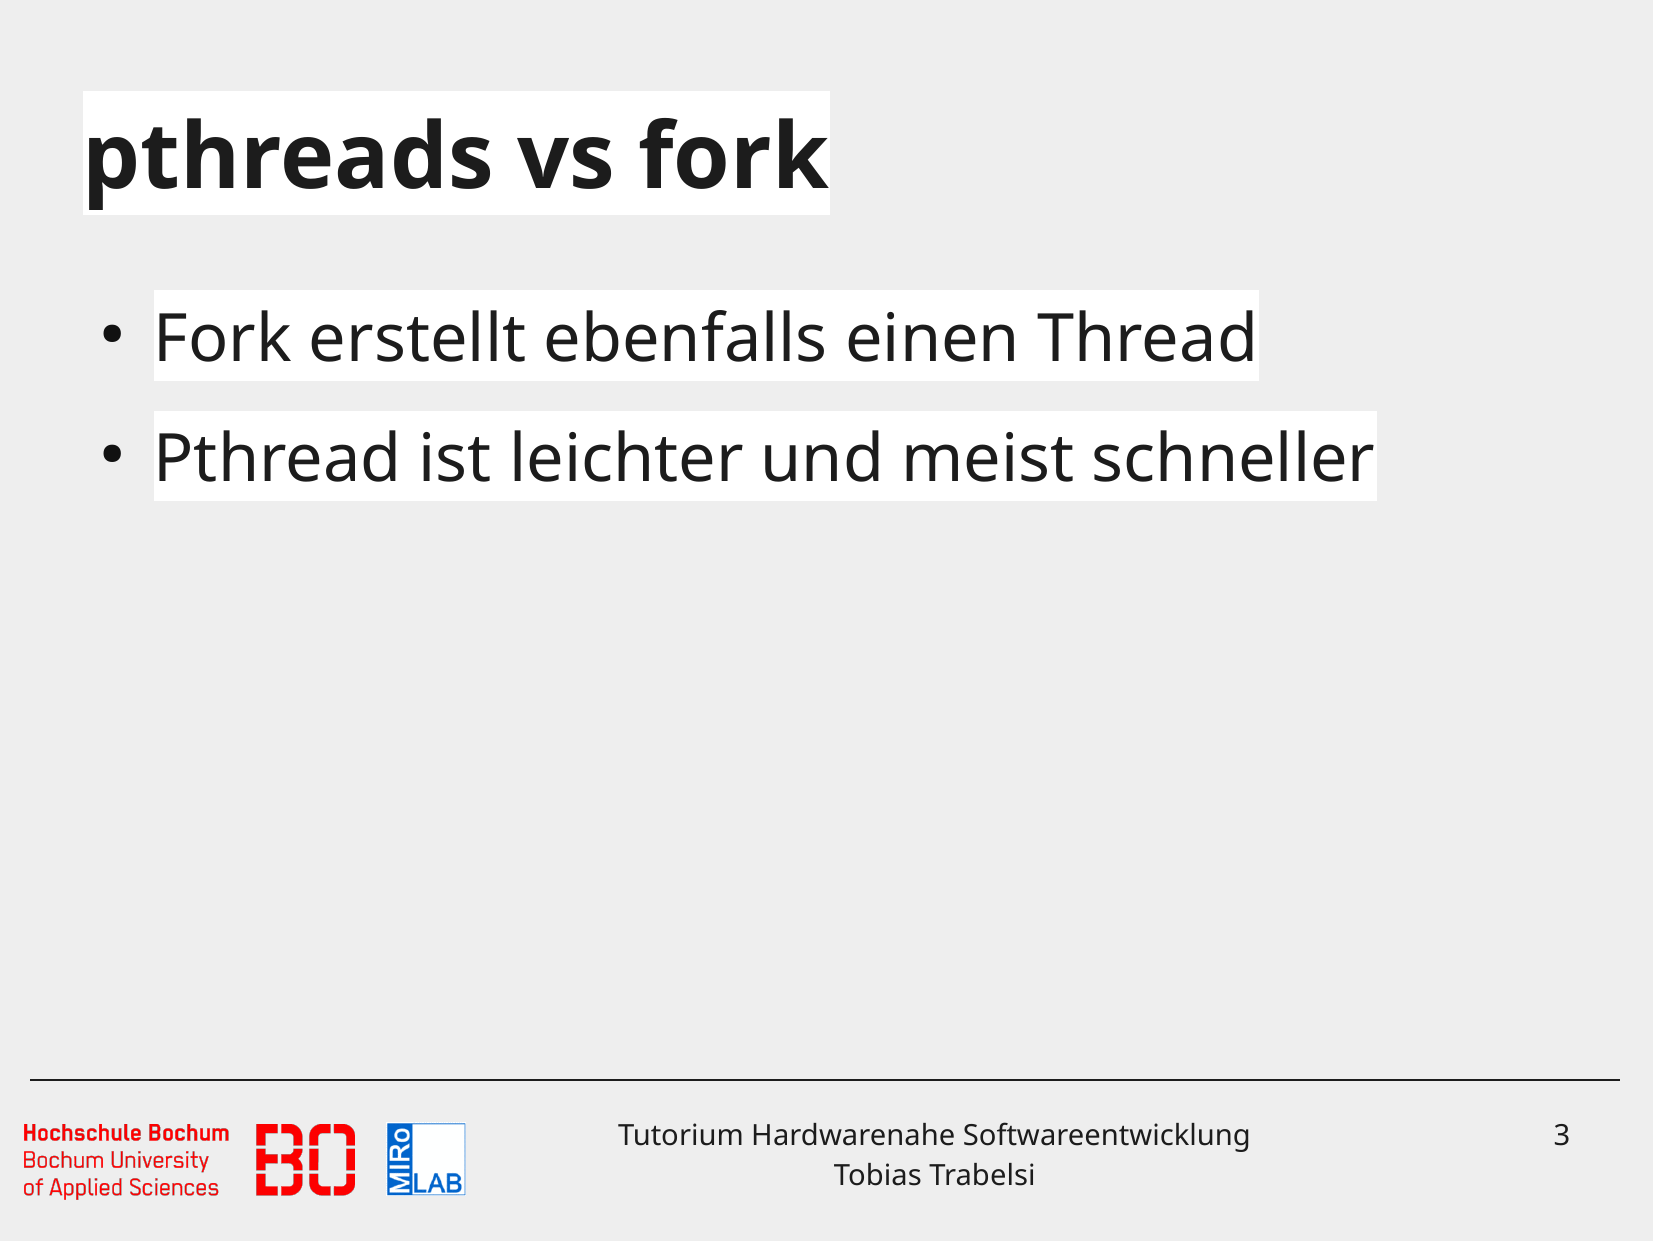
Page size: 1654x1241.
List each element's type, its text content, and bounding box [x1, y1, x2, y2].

title pthreads vs fork [82, 49, 1561, 257]
picture [24, 1124, 355, 1200]
picture [386, 1122, 466, 1196]
list Fork erstellt ebenfalls einen Thread Pthread ist leichter und meist schneller [82, 290, 1571, 1010]
